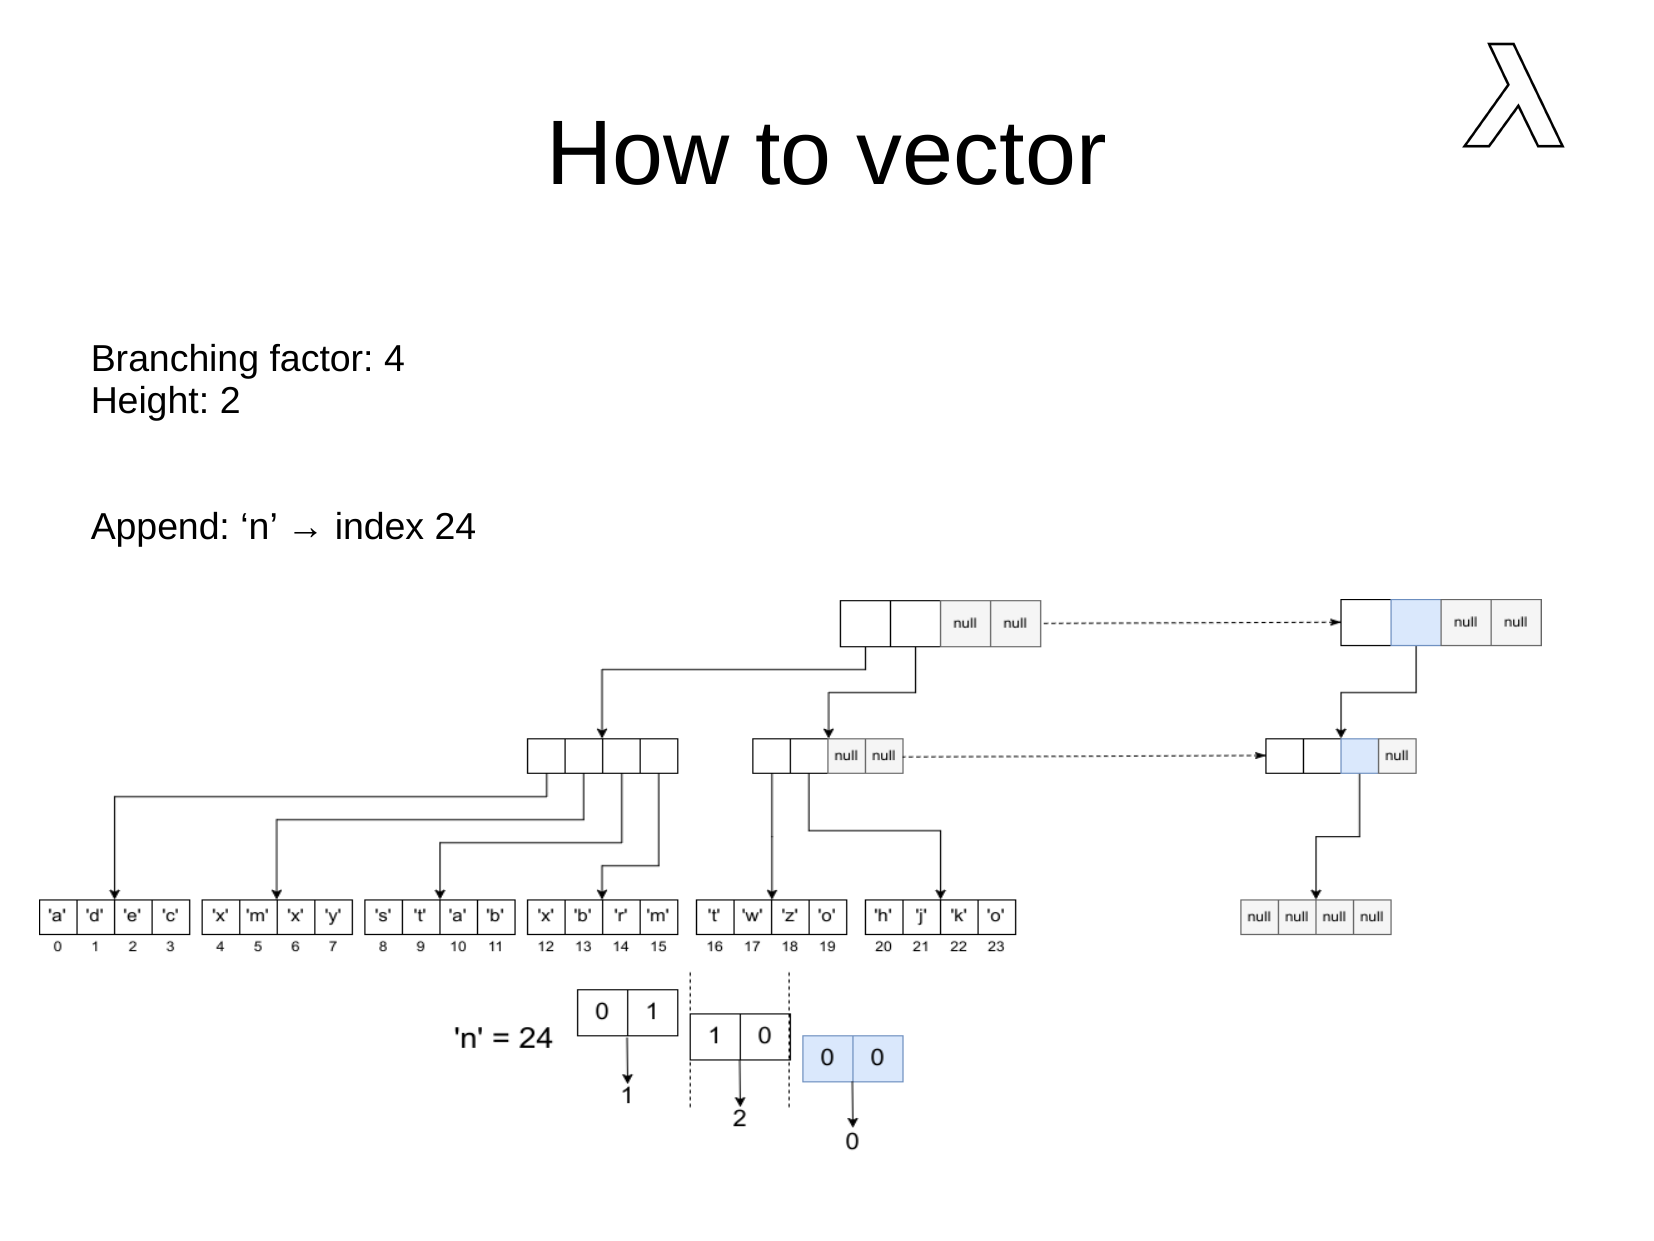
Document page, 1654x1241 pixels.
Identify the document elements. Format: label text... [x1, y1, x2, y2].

picture [1440, 40, 1587, 151]
title How to vector [82, 49, 1571, 257]
text_box Branching factor: 4 Height: 2 Append: ‘n’ → index 24 [76, 330, 492, 555]
picture [39, 599, 1542, 1156]
